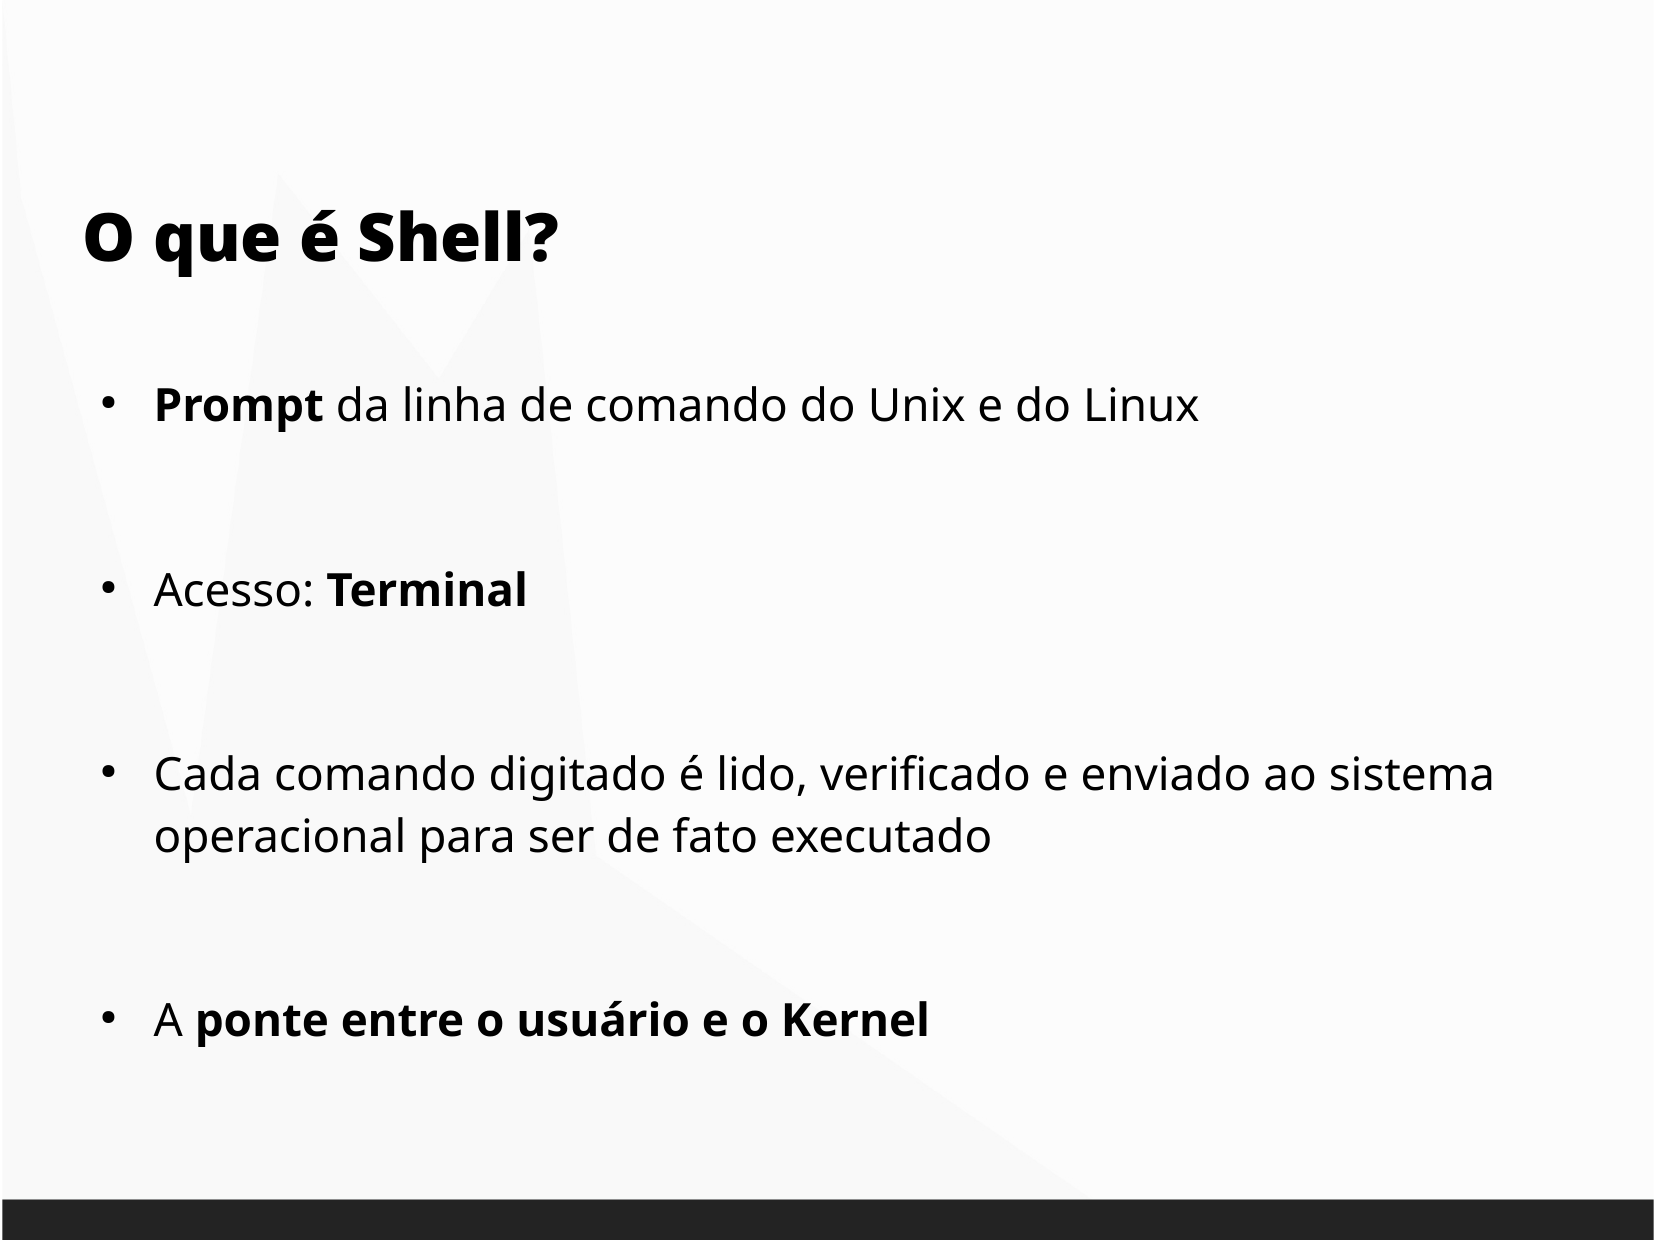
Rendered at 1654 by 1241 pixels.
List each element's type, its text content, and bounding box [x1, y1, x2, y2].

list Prompt da linha de comando do Unix e do Linux Acesso: Terminal Cada comando digitado é lido, verificado e enviado ao sistema operacional para ser de fato executado A ponte entre o usuário e o Kernel [82, 372, 1571, 1093]
picture [2, 0, 1654, 1241]
title O que é Shell? [82, 132, 1571, 340]
